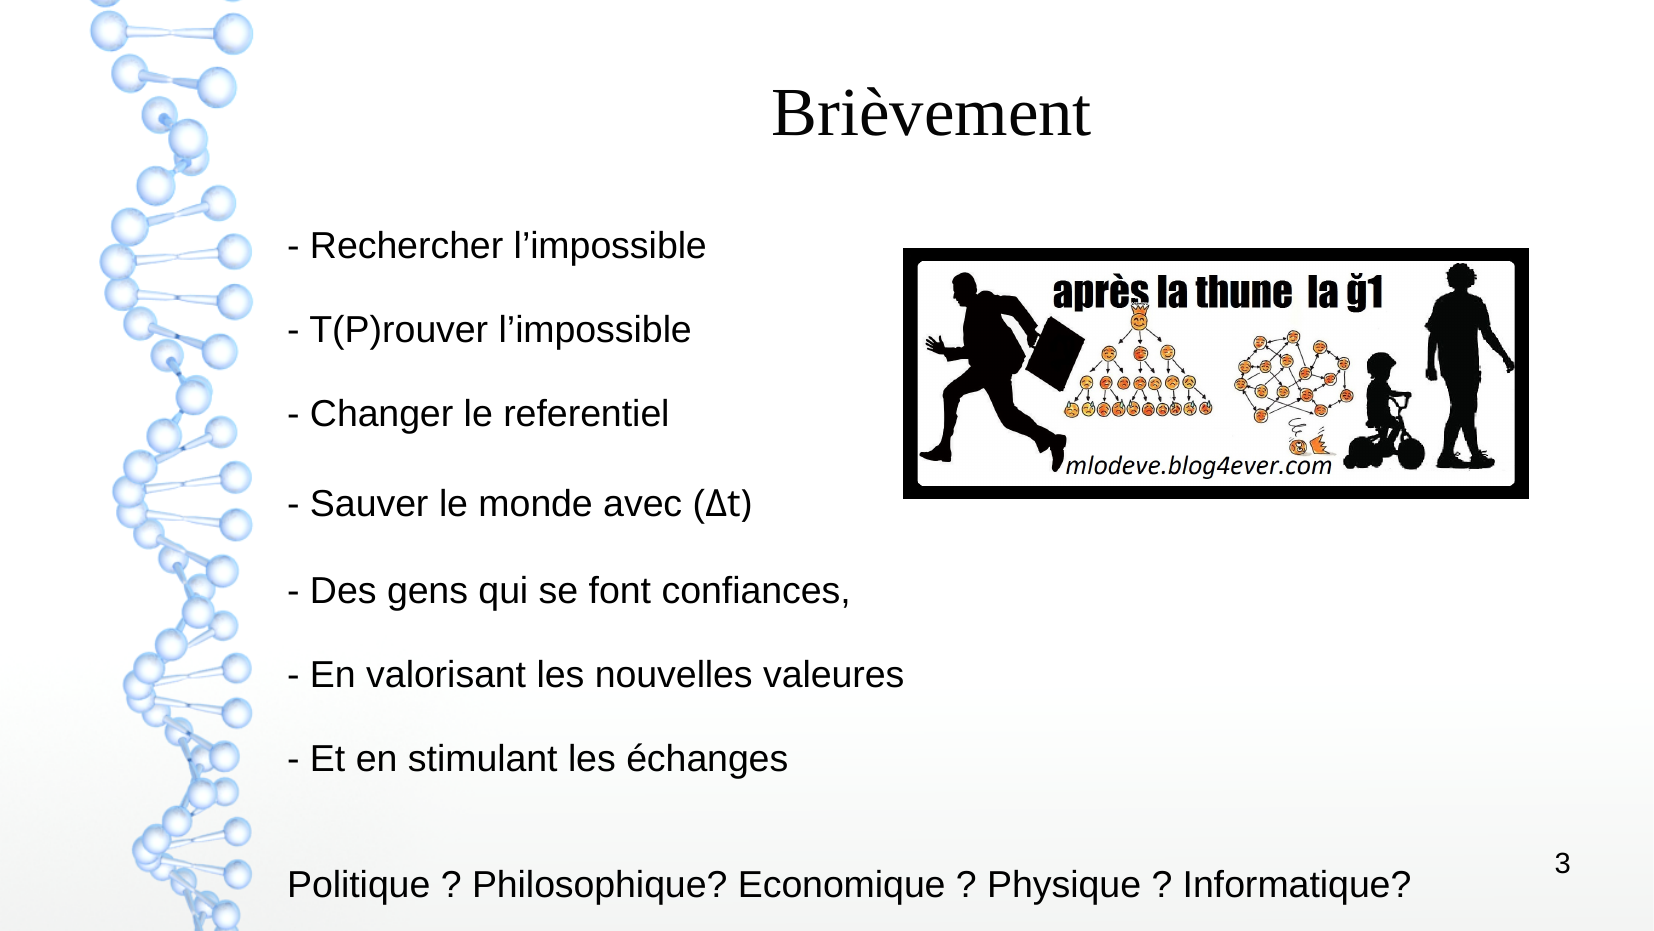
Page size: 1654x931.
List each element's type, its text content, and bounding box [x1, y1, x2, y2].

picture [0, 0, 1654, 931]
text_box - Rechercher l’impossible - T(P)rouver l’impossible - Changer le referentiel - Sauver le monde avec (Δt) - Des gens qui se font confiances, - En valorisant les nouvelles valeures - Et en stimulant les échanges Politique ? Philosophique? Economique ? Physique ? Informatique? [287, 224, 1578, 833]
title Brièvement [276, 35, 1606, 189]
